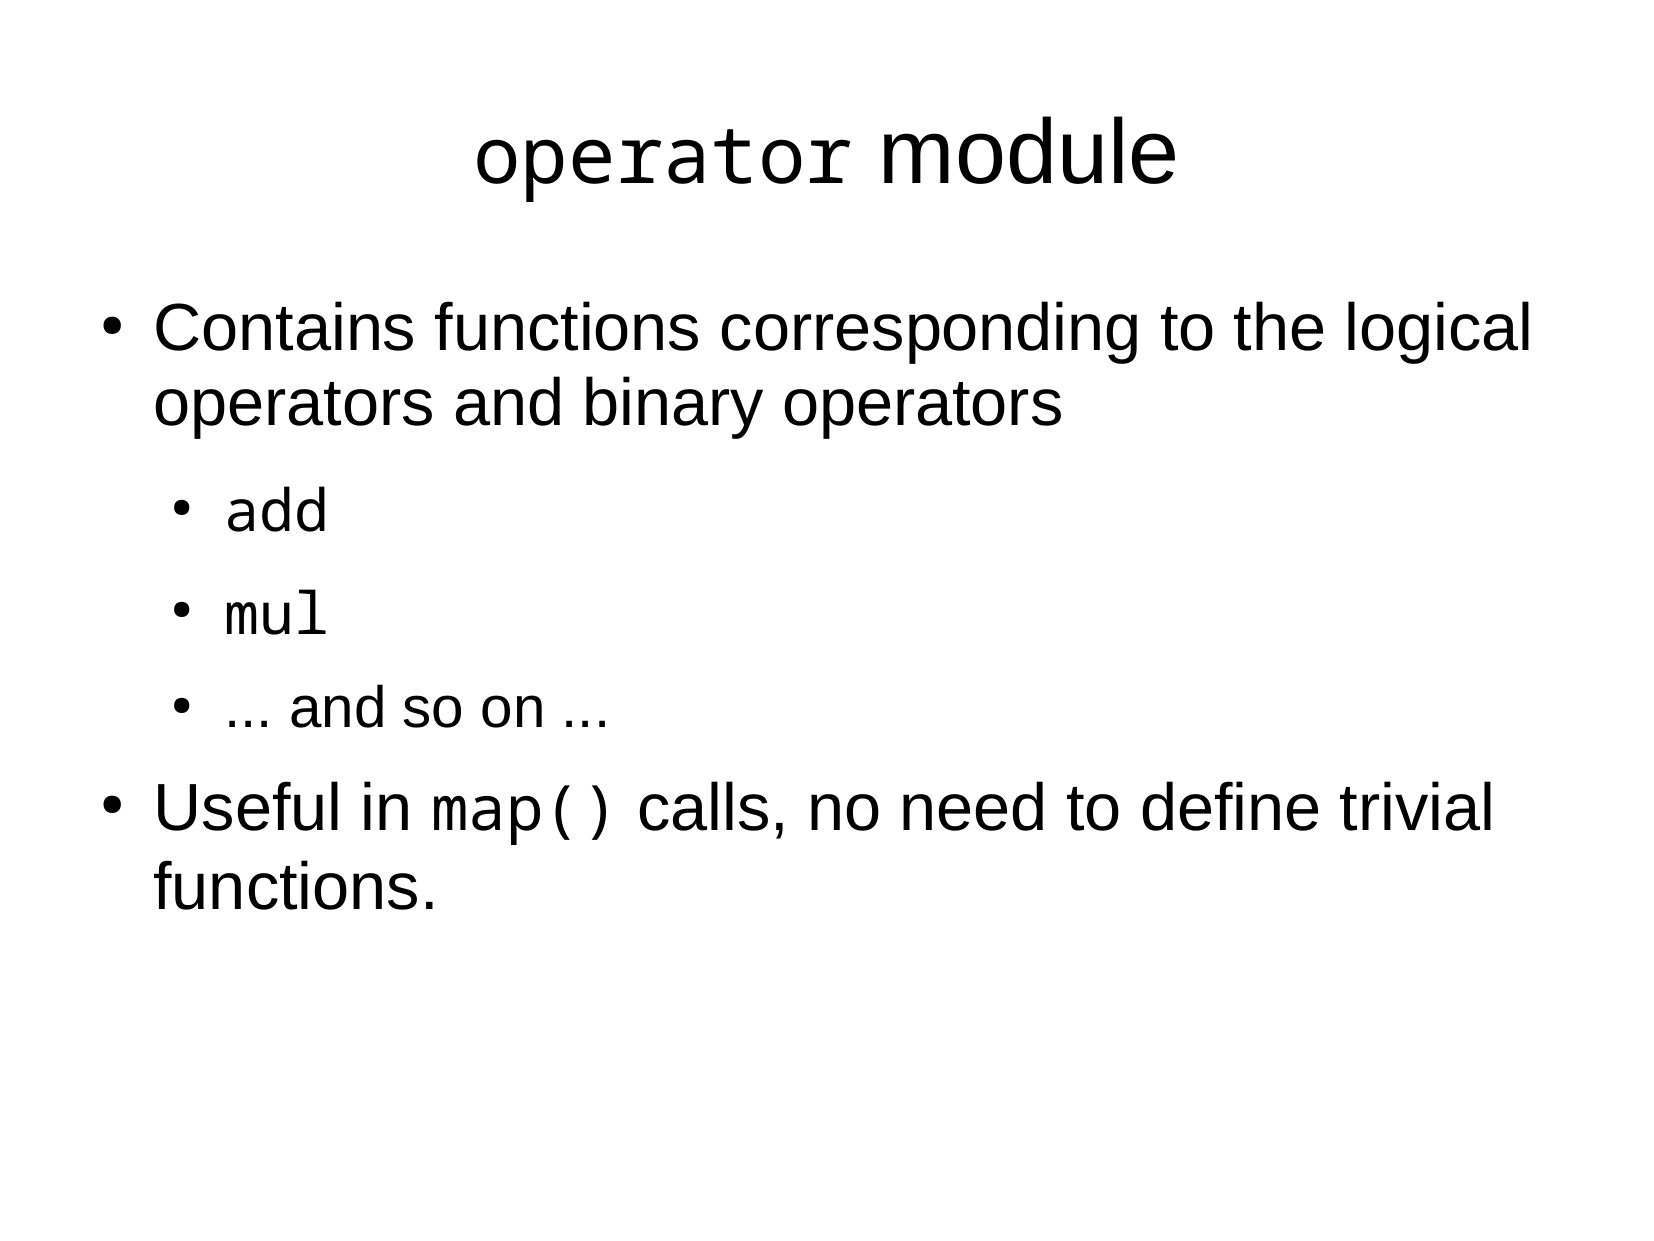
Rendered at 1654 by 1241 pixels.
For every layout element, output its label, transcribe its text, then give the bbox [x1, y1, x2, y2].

list Contains functions corresponding to the logical operators and binary operators add mul ... and so on ... Useful in map() calls, no need to define trivial functions. [82, 290, 1571, 1109]
title operator module [82, 56, 1571, 250]
